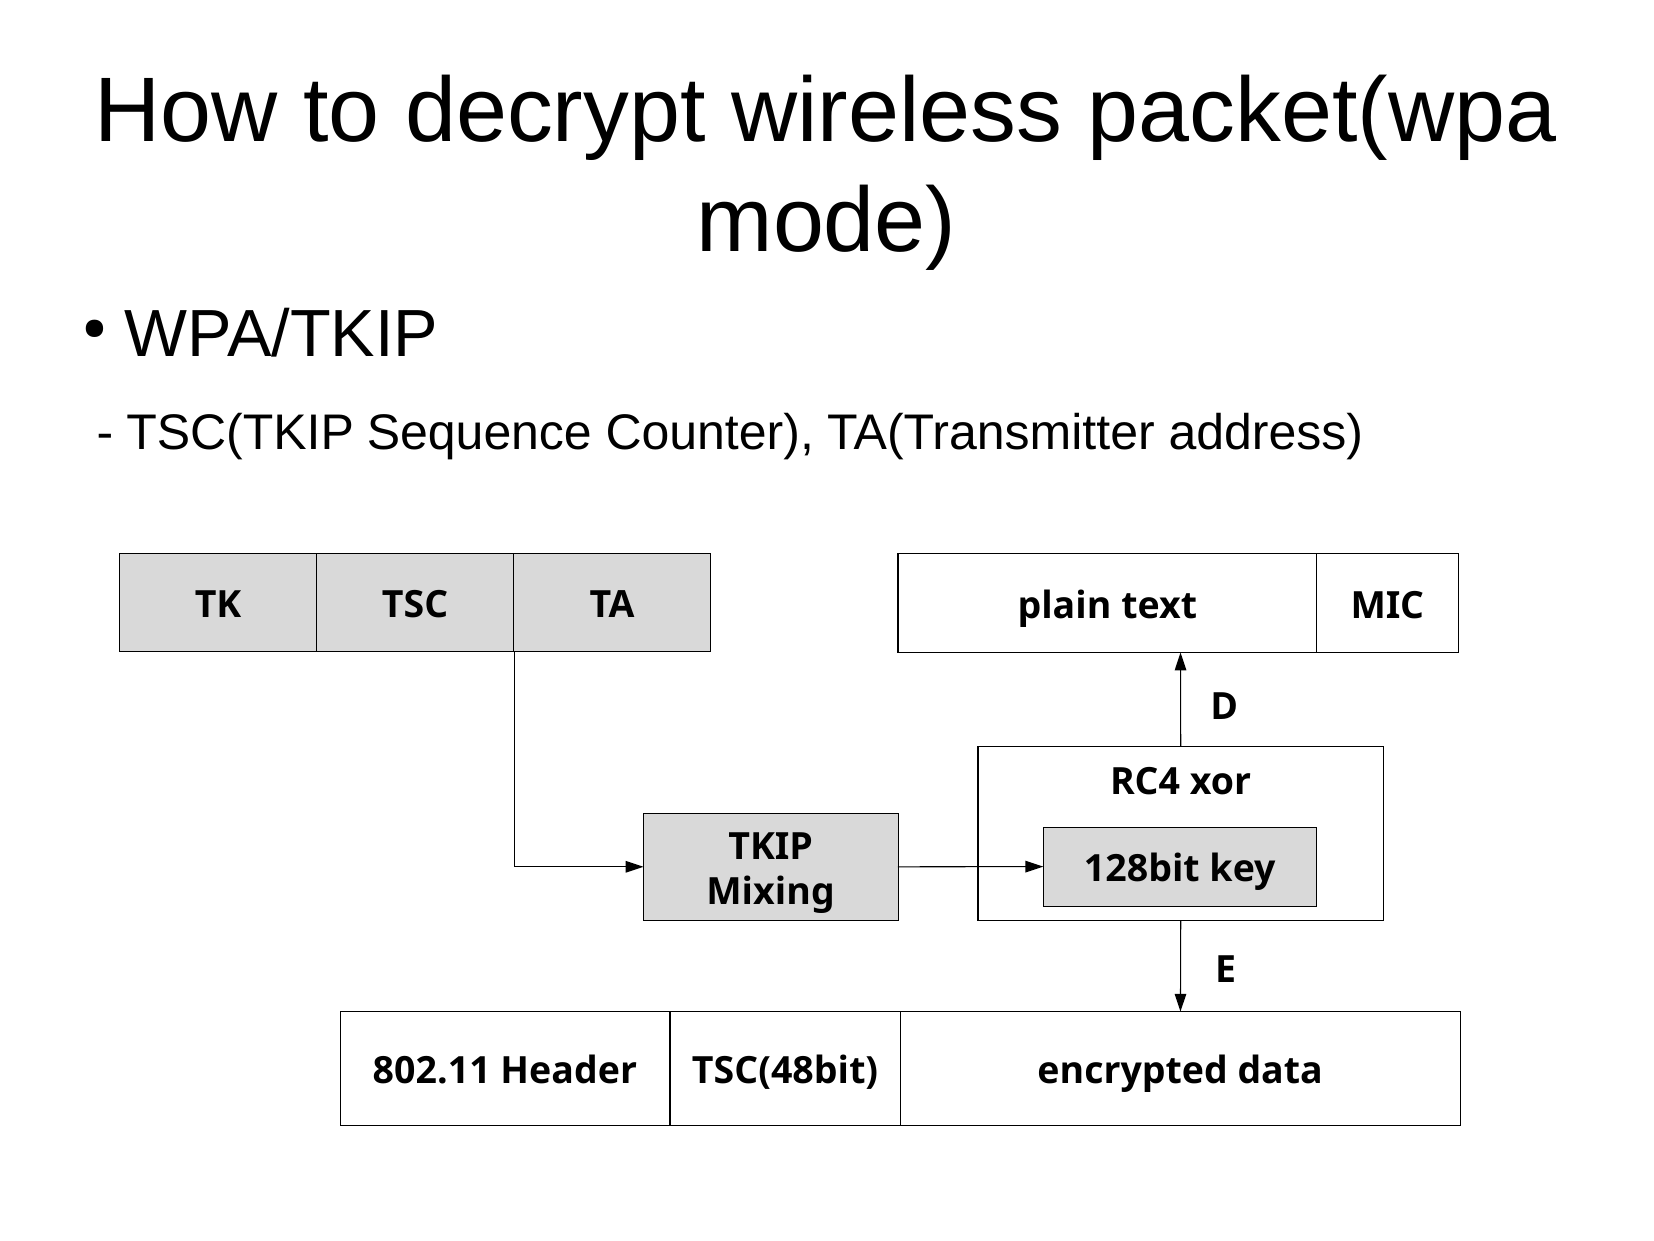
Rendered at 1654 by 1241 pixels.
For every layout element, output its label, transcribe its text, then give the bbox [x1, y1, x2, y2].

list WPA/TKIP - TSC(TKIP Sequence Counter), TA(Transmitter address) [82, 290, 1571, 1010]
text_box RC4 xor [978, 747, 1383, 920]
text_box encrypted data [900, 1012, 1461, 1125]
text_box TA [514, 554, 710, 651]
text_box TKIP Mixing [643, 813, 898, 920]
text_box D [1195, 674, 1592, 735]
text_box E [1199, 937, 1596, 998]
text_box MIC [1317, 554, 1458, 653]
text_box 802.11 Header [340, 1012, 670, 1126]
text_box TSC [317, 554, 514, 651]
title How to decrypt wireless packet(wpa mode) [82, 49, 1571, 257]
text_box plain text [898, 554, 1317, 653]
text_box TSC(48bit) [670, 1012, 900, 1125]
text_box TK [120, 554, 317, 651]
